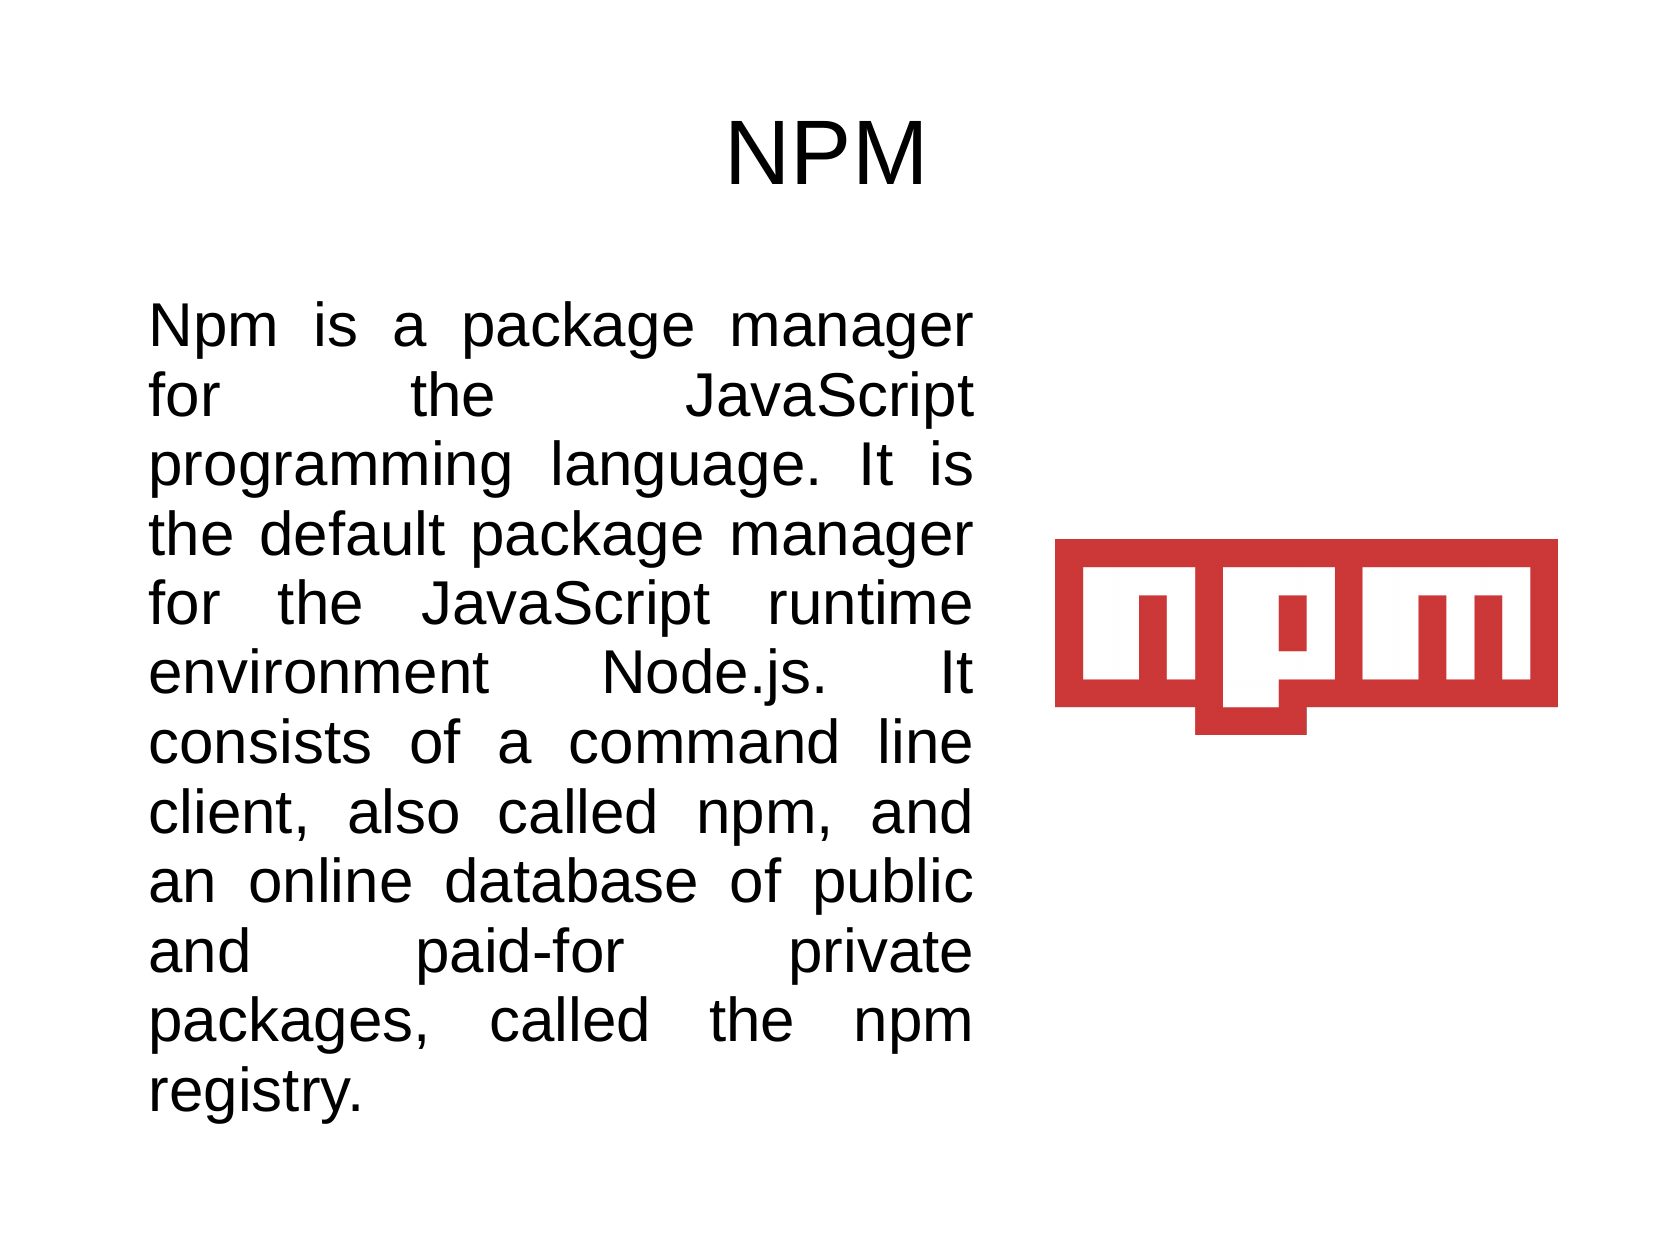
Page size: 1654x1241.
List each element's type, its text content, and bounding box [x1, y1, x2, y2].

title NPM [82, 49, 1571, 257]
list Npm is a package manager for the JavaScript programming language. It is the default package manager for the JavaScript runtime environment Node.js. It consists of a command line client, also called npm, and an online database of public and paid-for private packages, called the npm registry. [82, 290, 976, 1126]
picture [1055, 539, 1558, 736]
